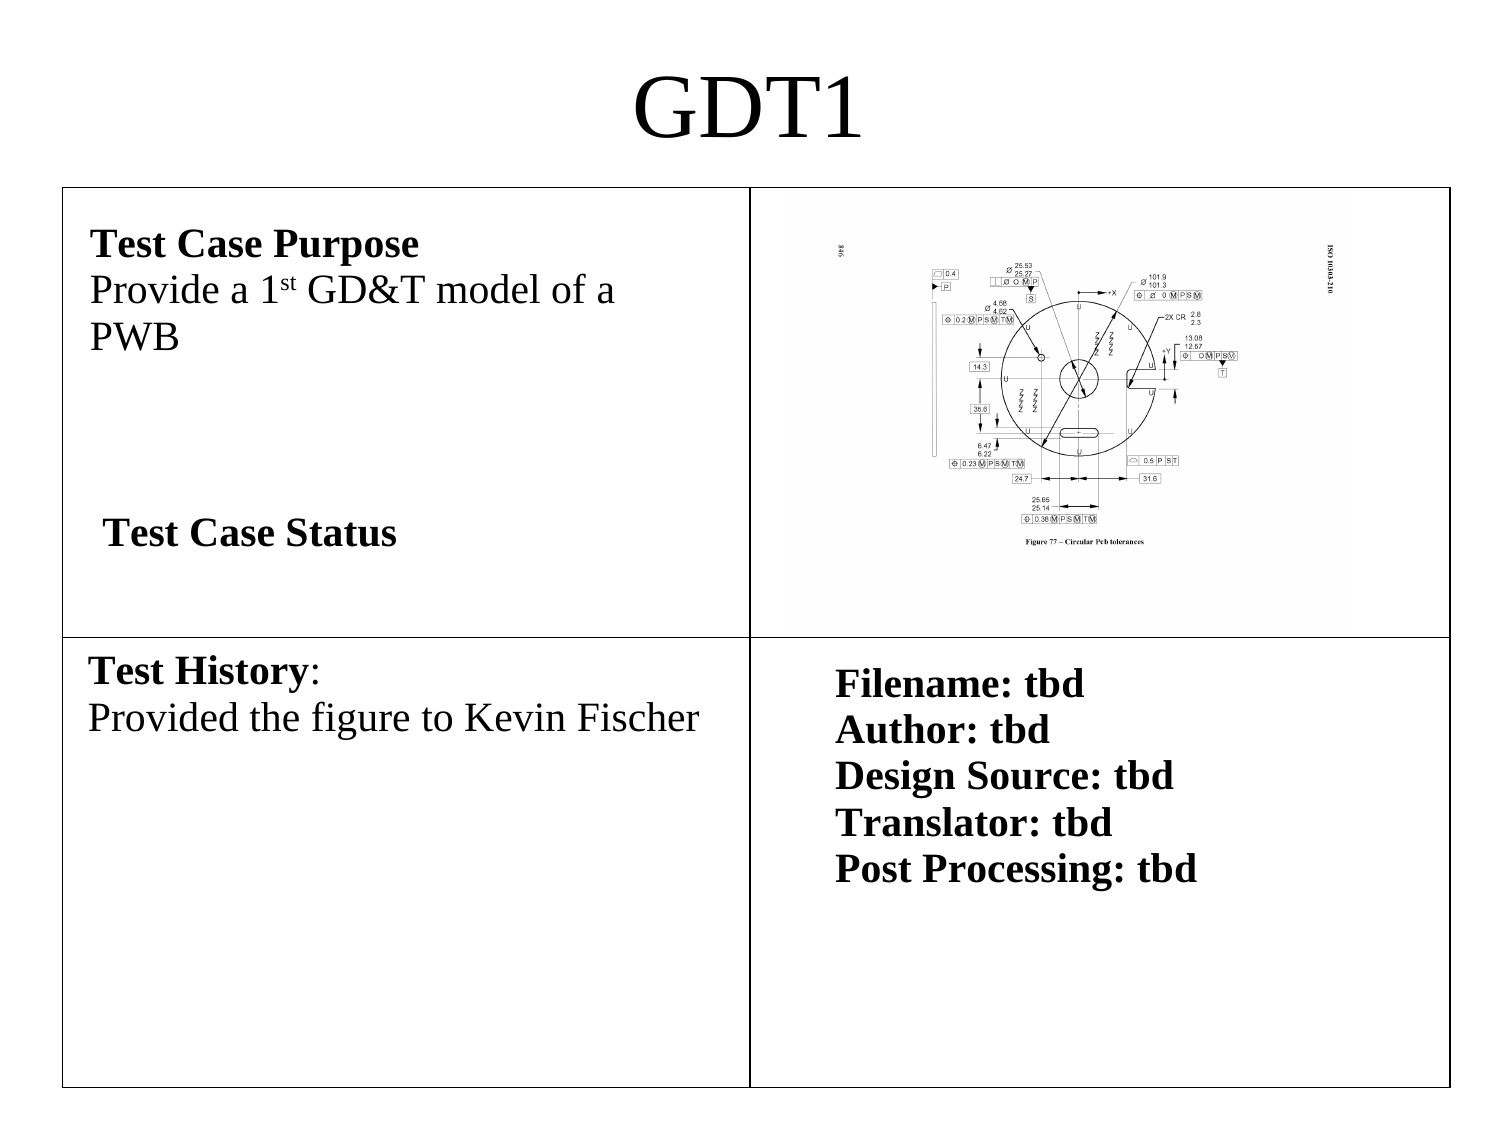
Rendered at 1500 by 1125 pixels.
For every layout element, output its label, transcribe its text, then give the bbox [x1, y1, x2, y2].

title GDT1 [112, 12, 1388, 201]
picture [787, 193, 1351, 629]
text_box Test History: Provided the figure to Kevin Fischer [73, 639, 716, 748]
text_box Test Case Purpose Provide a 1st GD&T model of a PWB [74, 212, 713, 367]
text_box Filename: tbd Author: tbd Design Source: tbd Translator: tbd Post Processing: tbd [820, 652, 1213, 1010]
text_box Test Case Status [87, 501, 676, 610]
